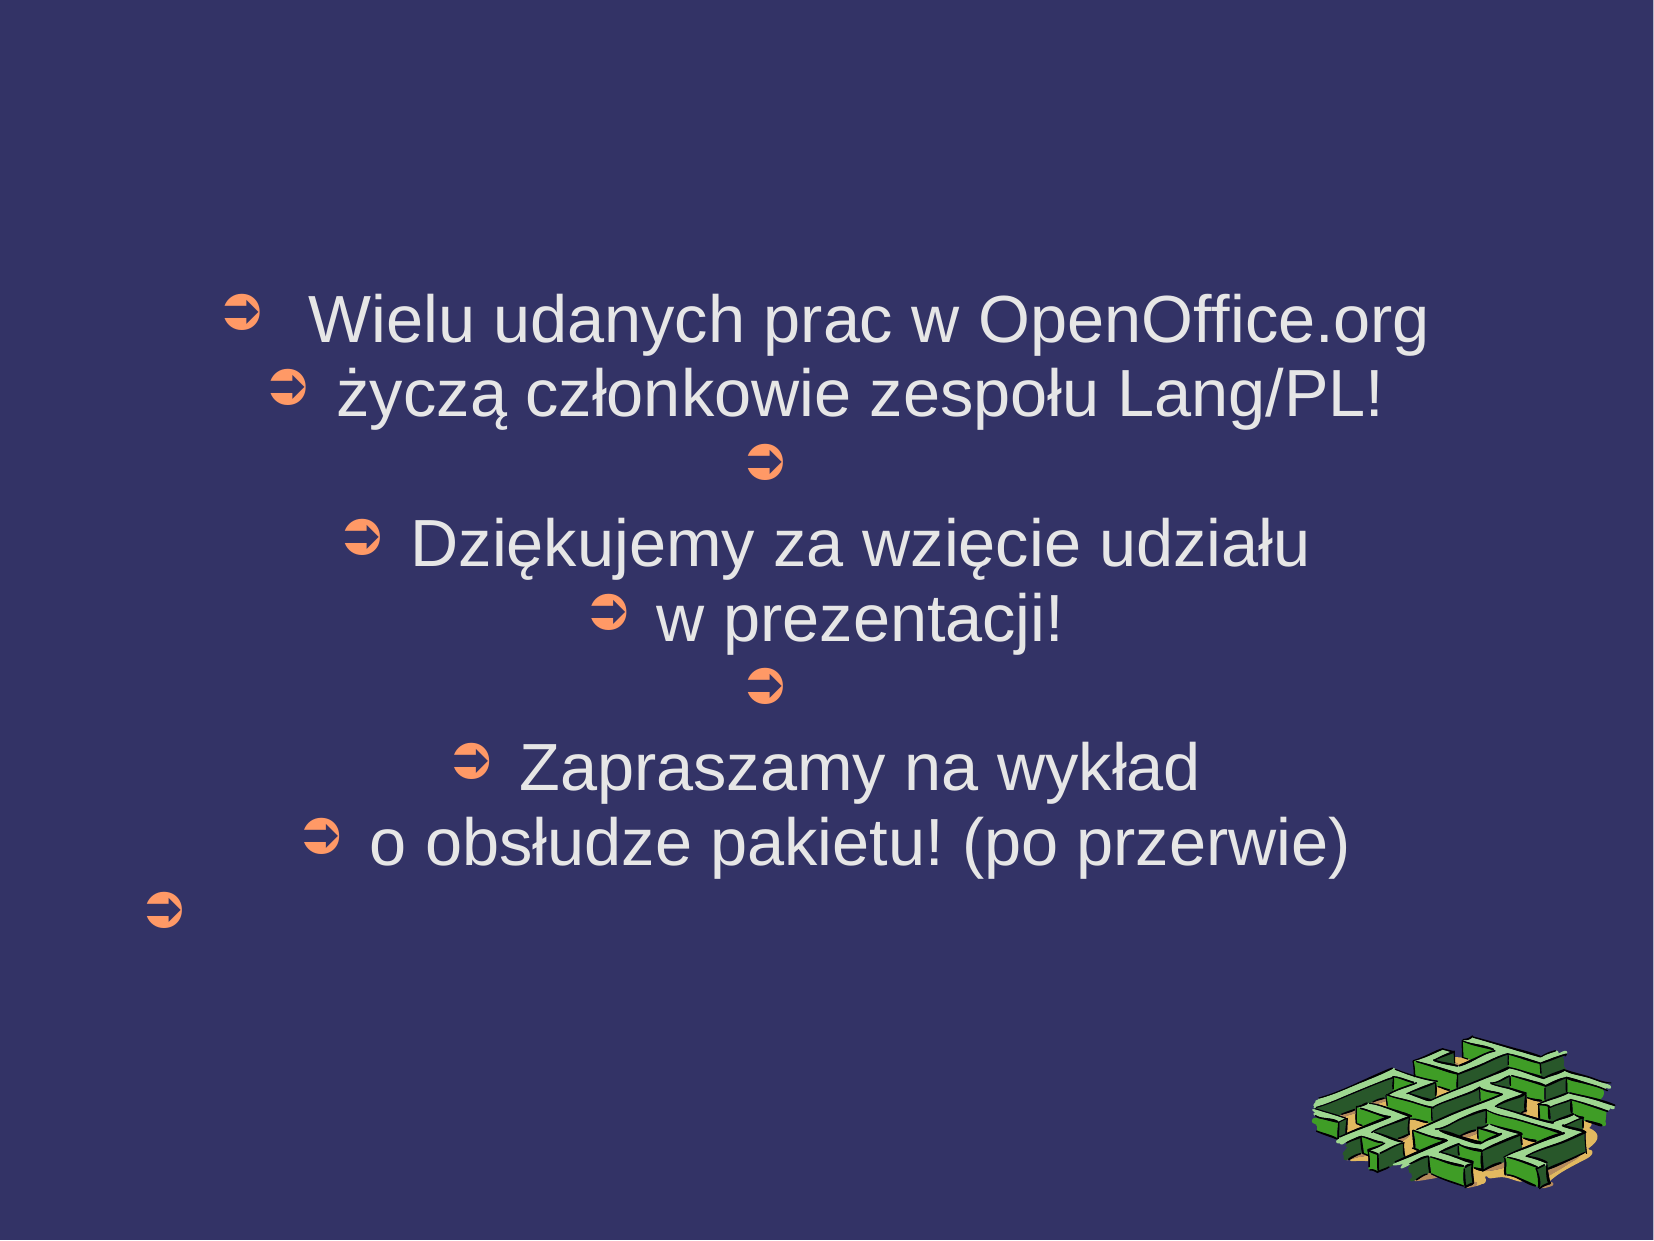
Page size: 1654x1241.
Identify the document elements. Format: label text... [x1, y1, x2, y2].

list Wielu udanych prac w OpenOffice.org życzą członkowie zespołu Lang/PL! Dziękujemy za wzięcie udziału w prezentacji! Zapraszamy na wykład o obsłudze pakietu! (po przerwie) [118, 281, 1509, 1063]
